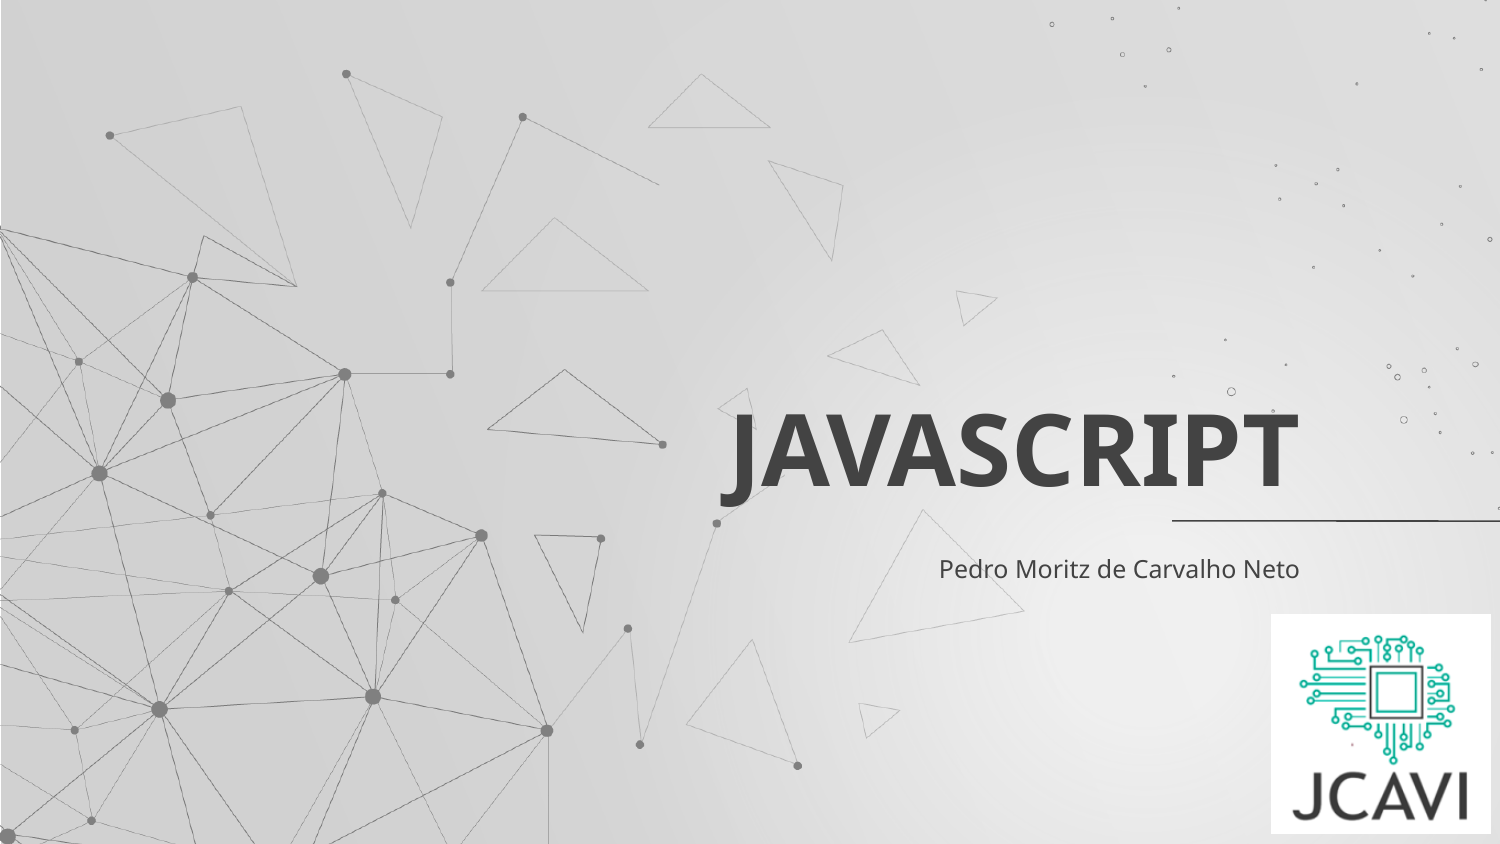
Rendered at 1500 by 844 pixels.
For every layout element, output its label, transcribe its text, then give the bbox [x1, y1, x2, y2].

title JAVASCRIPT [186, 228, 1317, 521]
subtitle Pedro Moritz de Carvalho Neto [602, 521, 1316, 599]
picture [0, 0, 1500, 844]
